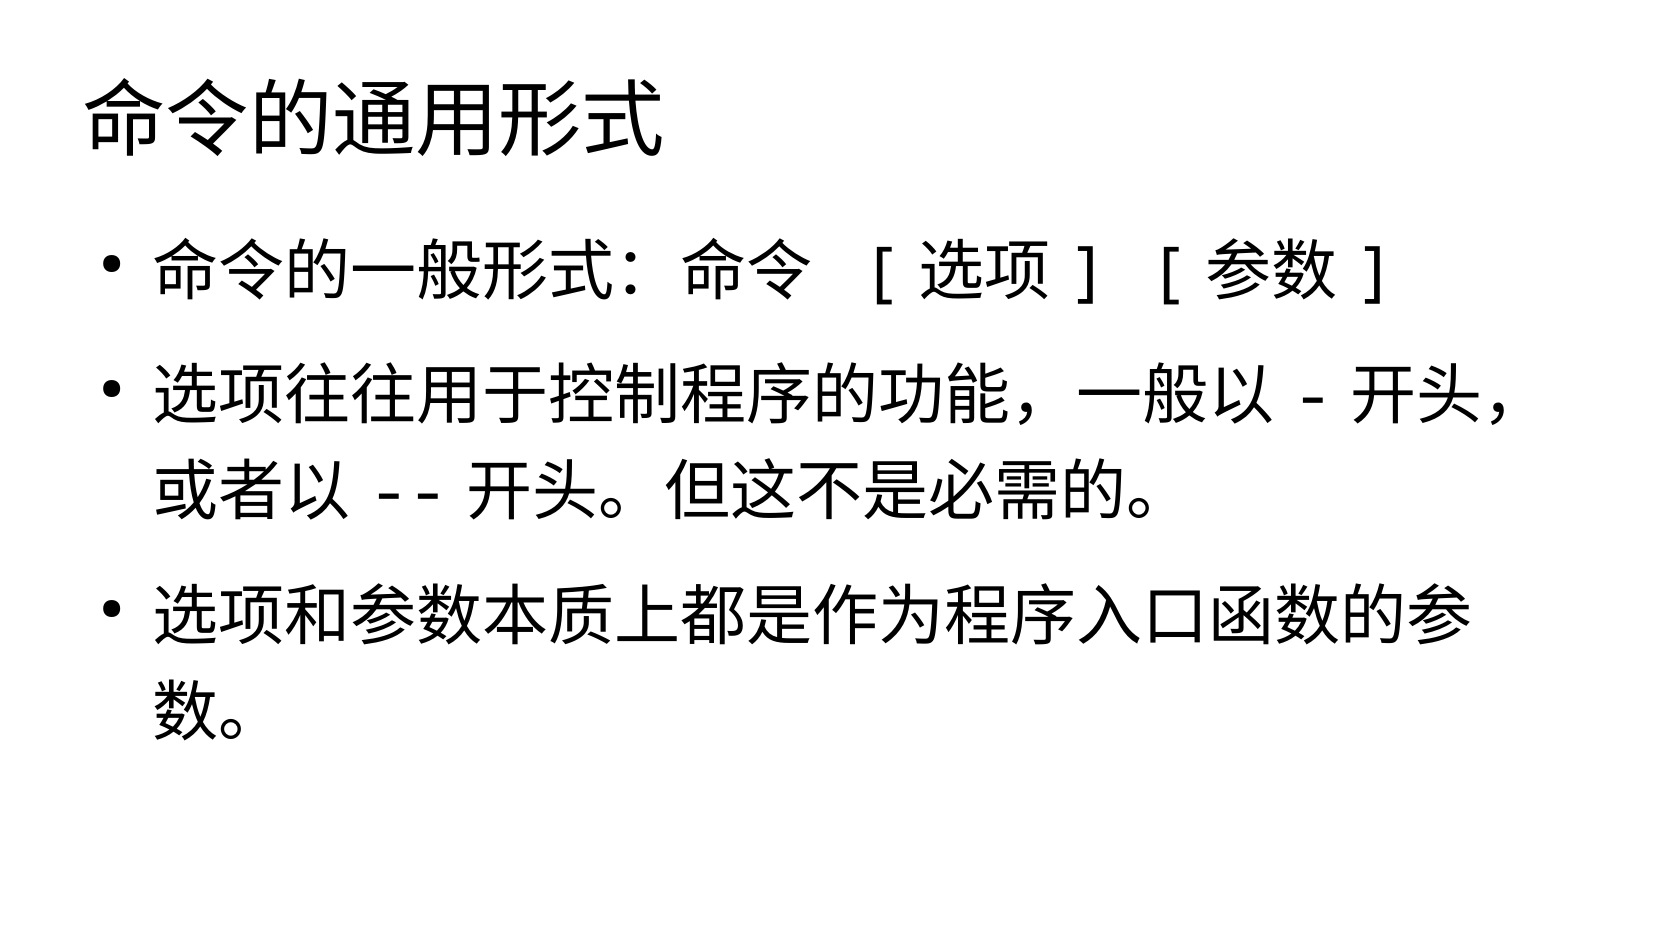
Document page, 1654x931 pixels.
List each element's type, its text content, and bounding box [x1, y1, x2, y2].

title 命令的通用形式 [82, 37, 1571, 189]
list 命令的一般形式：命令 [选项] [参数] 选项往往用于控制程序的功能，一般以-开头，或者以--开头。但这不是必需的。 选项和参数本质上都是作为程序入口函数的参数。 [82, 217, 1571, 758]
